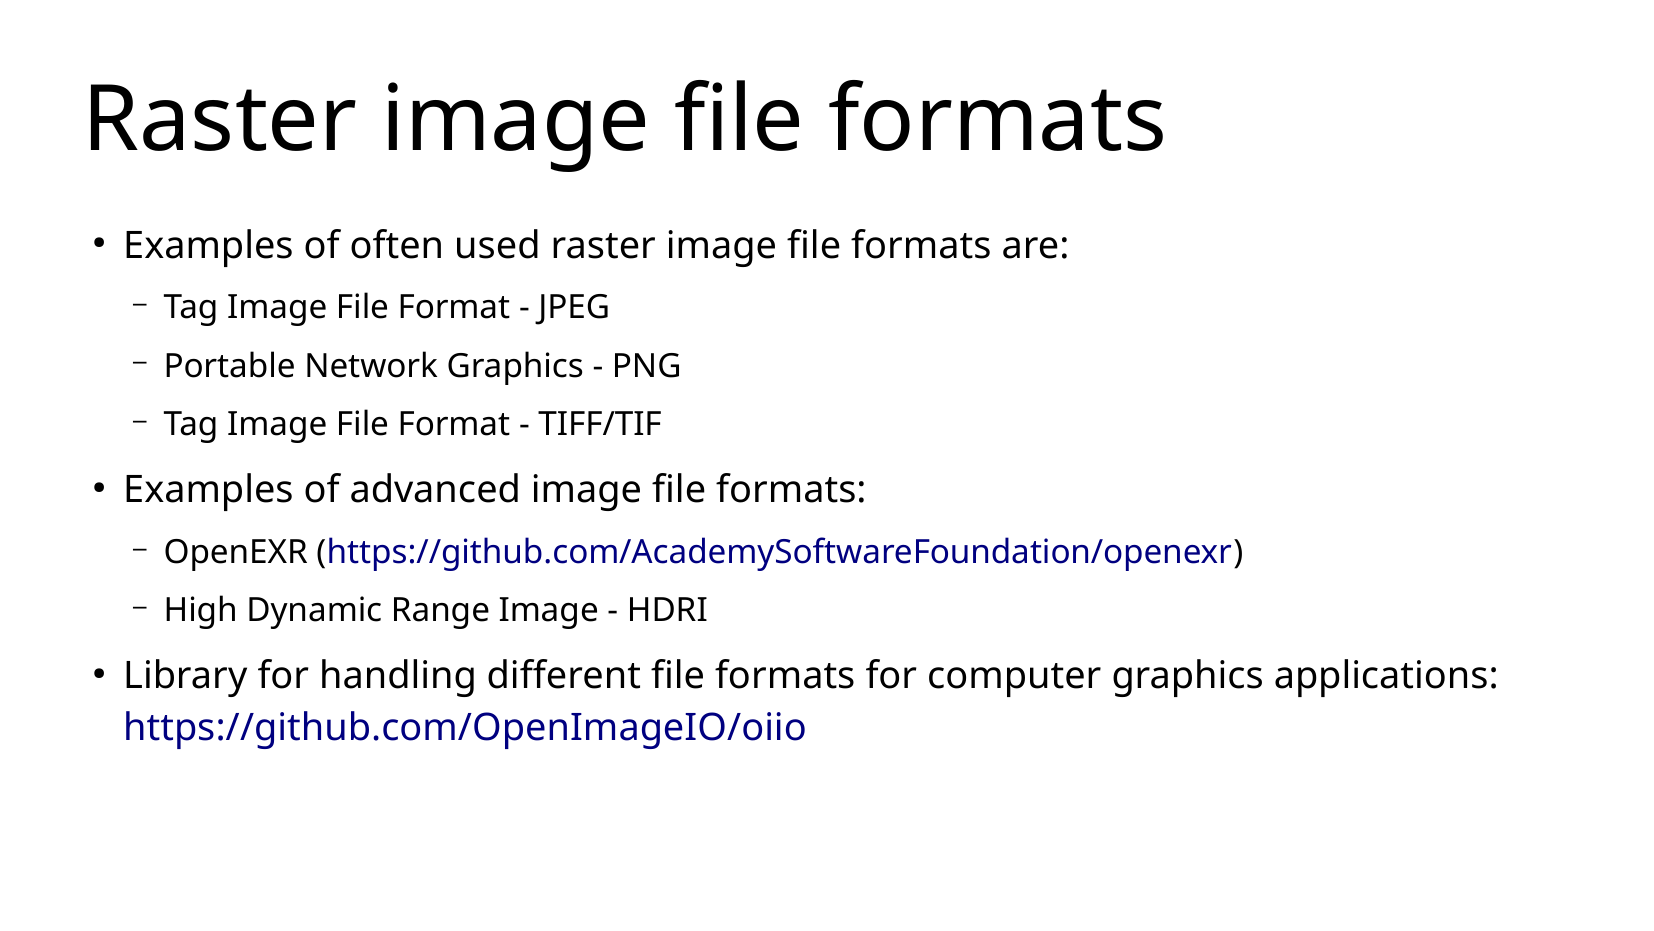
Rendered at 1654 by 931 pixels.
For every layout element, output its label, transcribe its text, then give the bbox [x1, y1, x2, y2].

list Examples of often used raster image file formats are: Tag Image File Format - JPEG Portable Network Graphics - PNG Tag Image File Format - TIFF/TIF Examples of advanced image file formats: OpenEXR (https://github.com/AcademySoftwareFoundation/openexr) High Dynamic Range Image - HDRI Library for handling different file formats for computer graphics applications: https://github.com/OpenImageIO/oiio [82, 217, 1571, 758]
title Raster image file formats [82, 37, 1571, 193]
